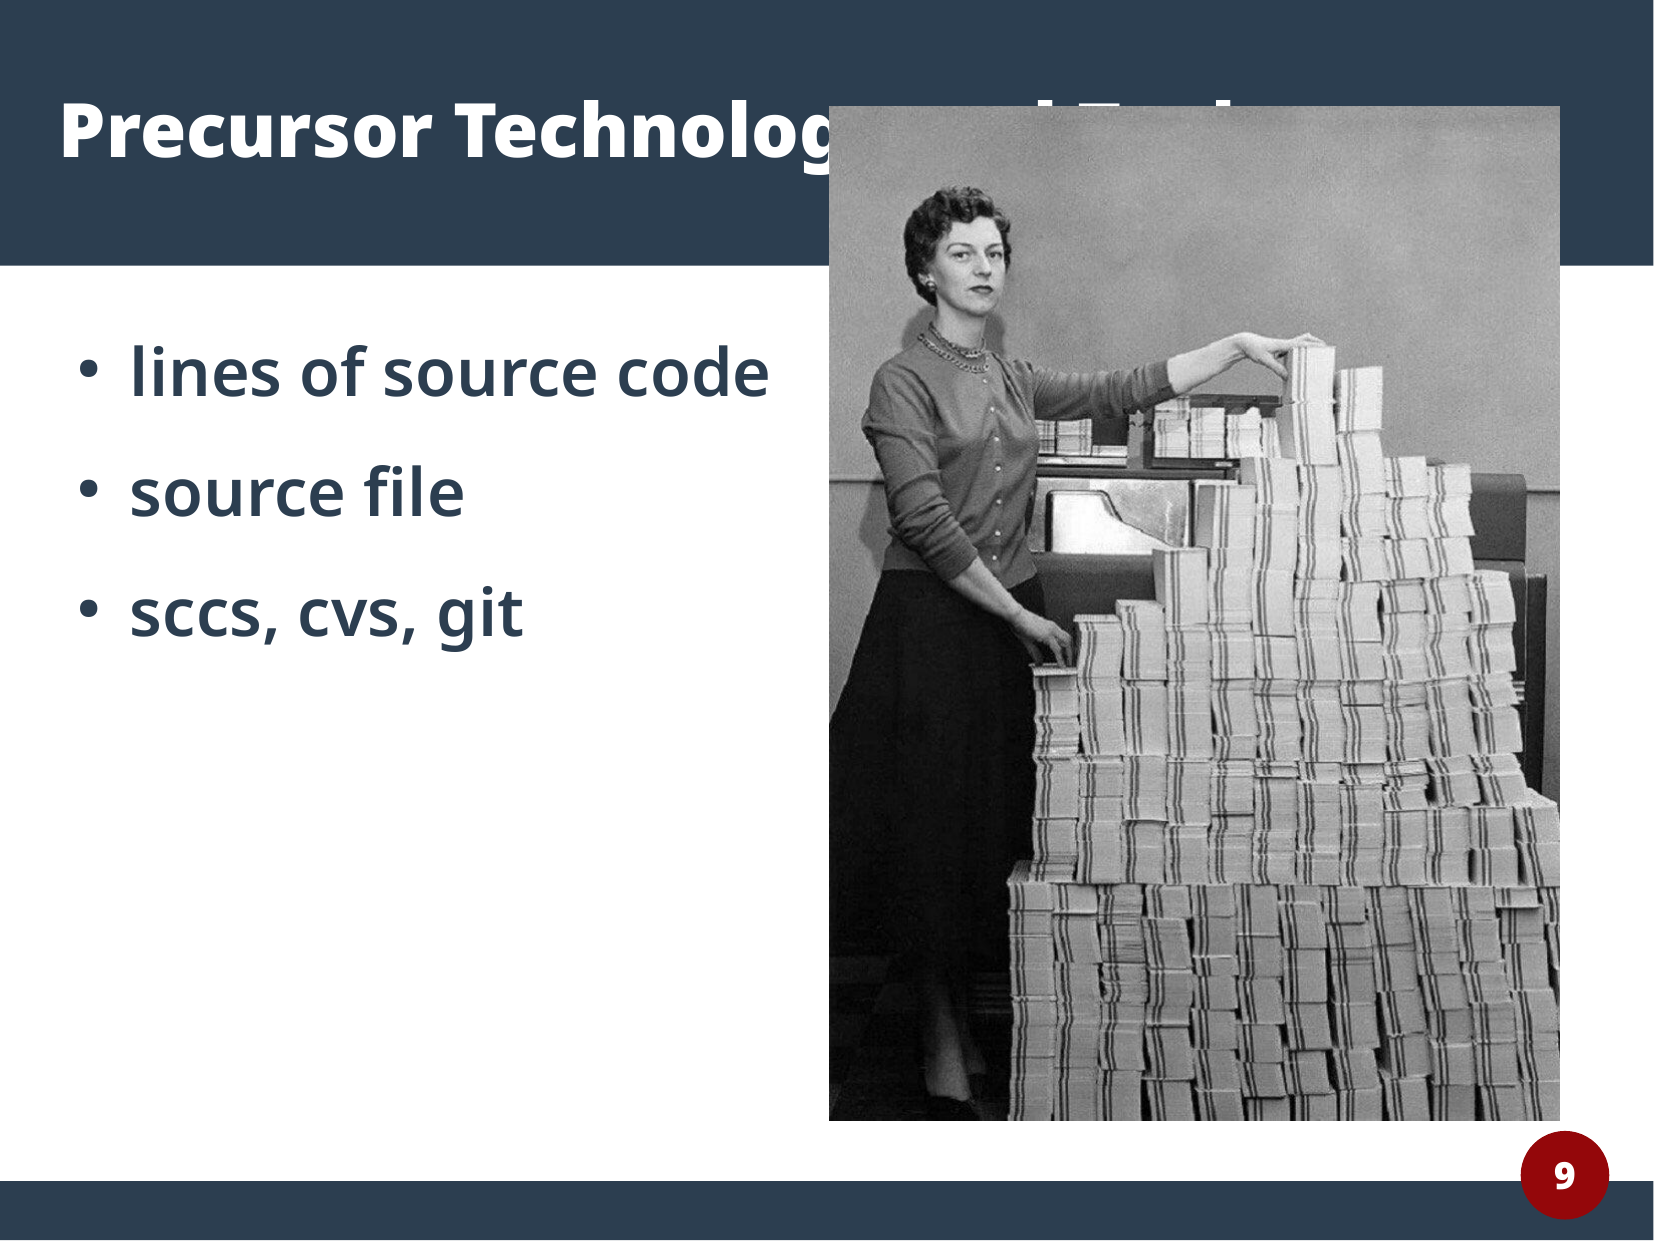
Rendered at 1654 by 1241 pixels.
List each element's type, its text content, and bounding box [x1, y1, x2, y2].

picture [829, 106, 1560, 1122]
text_box [59, 49, 1595, 207]
list lines of source code source file sccs, cvs, git [59, 324, 1595, 1152]
